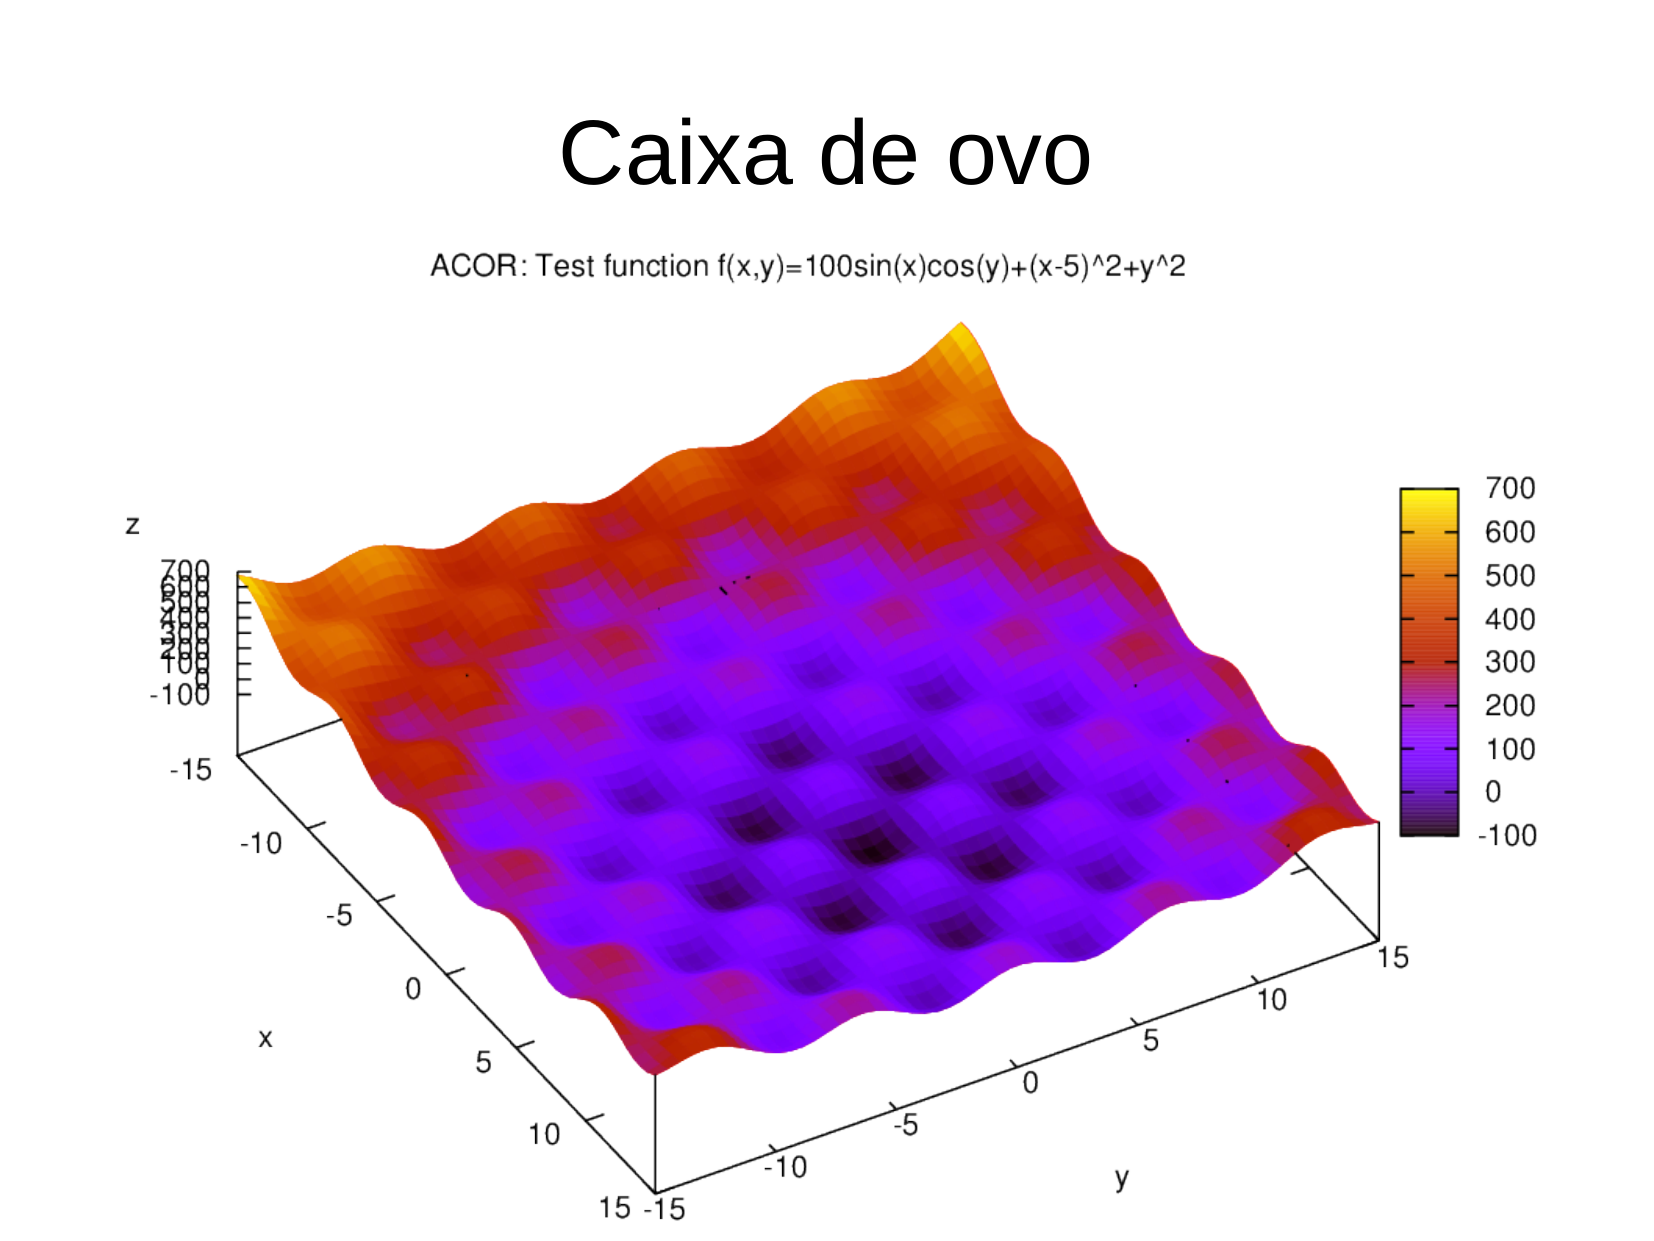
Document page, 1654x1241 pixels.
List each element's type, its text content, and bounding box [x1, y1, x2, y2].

picture [27, 209, 1591, 1241]
title Caixa de ovo [82, 49, 1571, 209]
